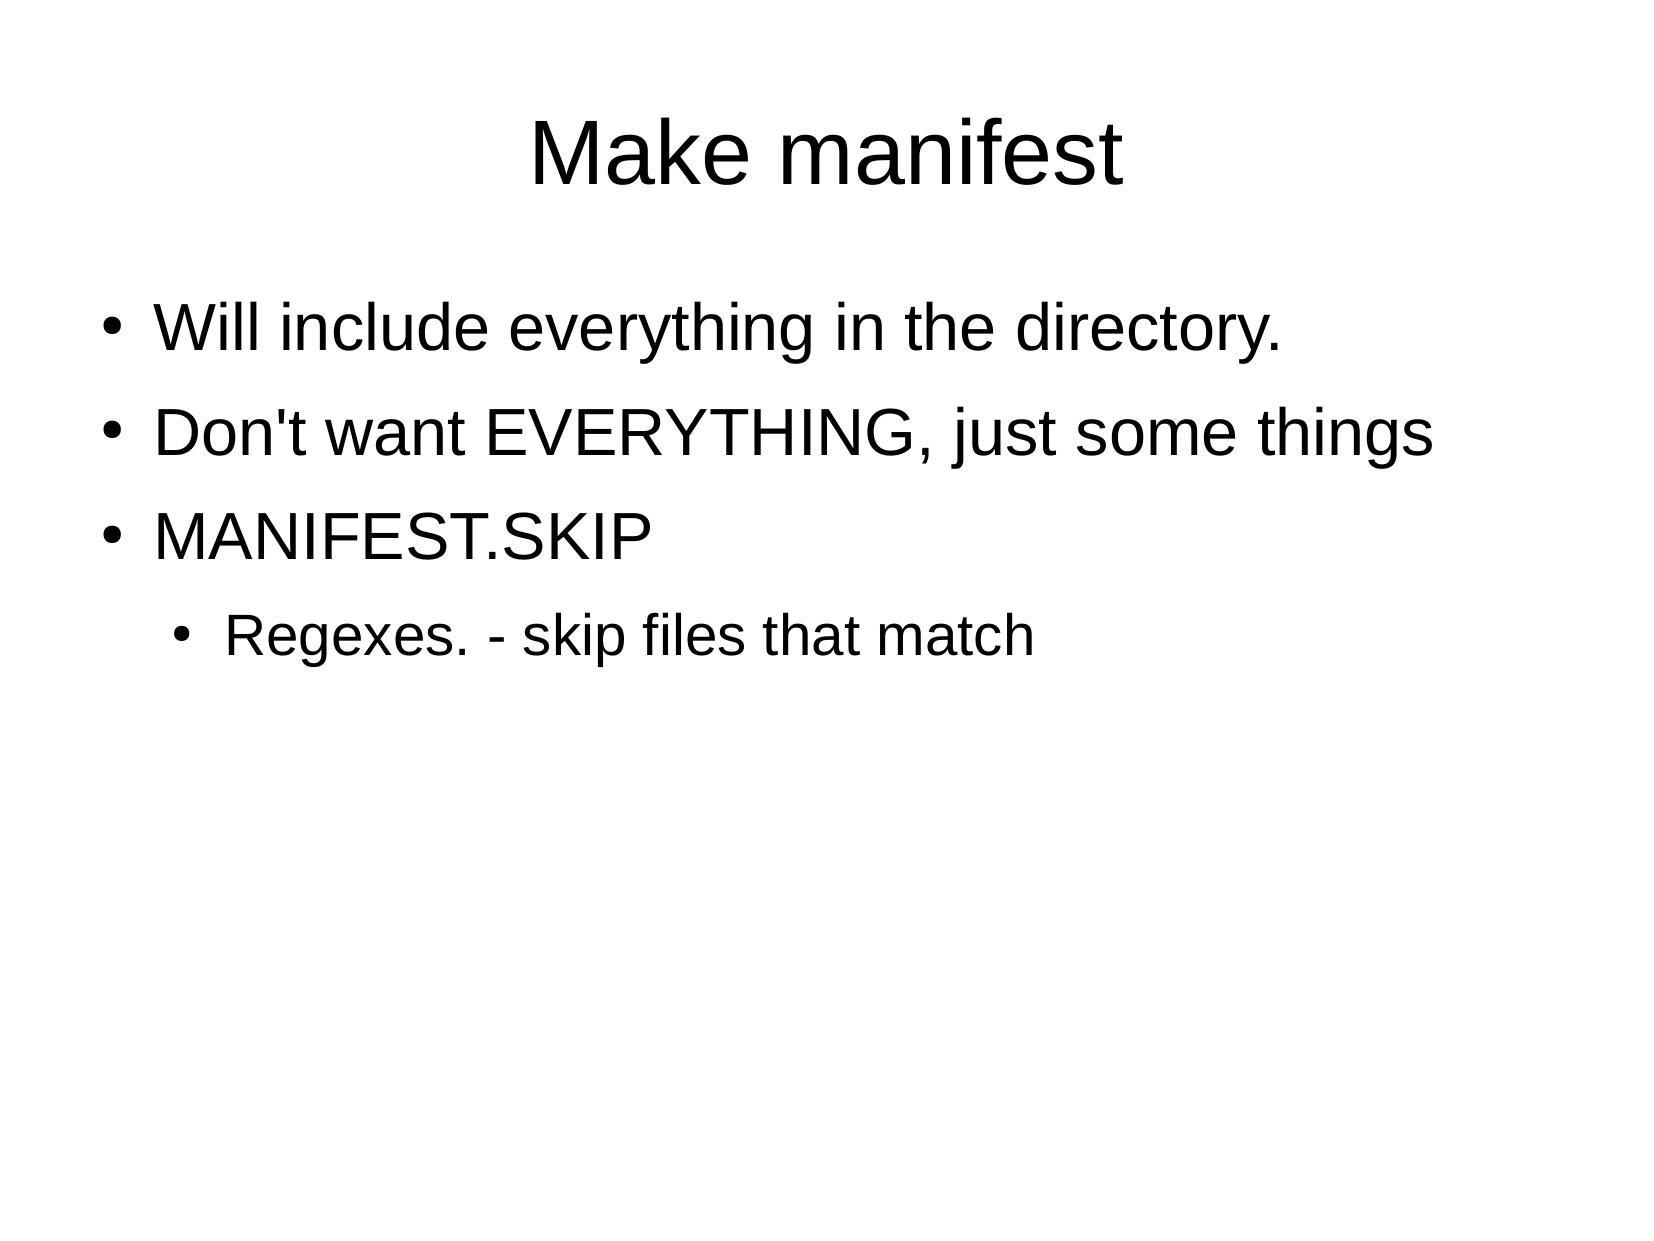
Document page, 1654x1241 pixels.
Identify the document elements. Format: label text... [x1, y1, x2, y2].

list Will include everything in the directory. Don't want EVERYTHING, just some things MANIFEST.SKIP Regexes. - skip files that match [82, 290, 1571, 1109]
title Make manifest [82, 49, 1571, 257]
